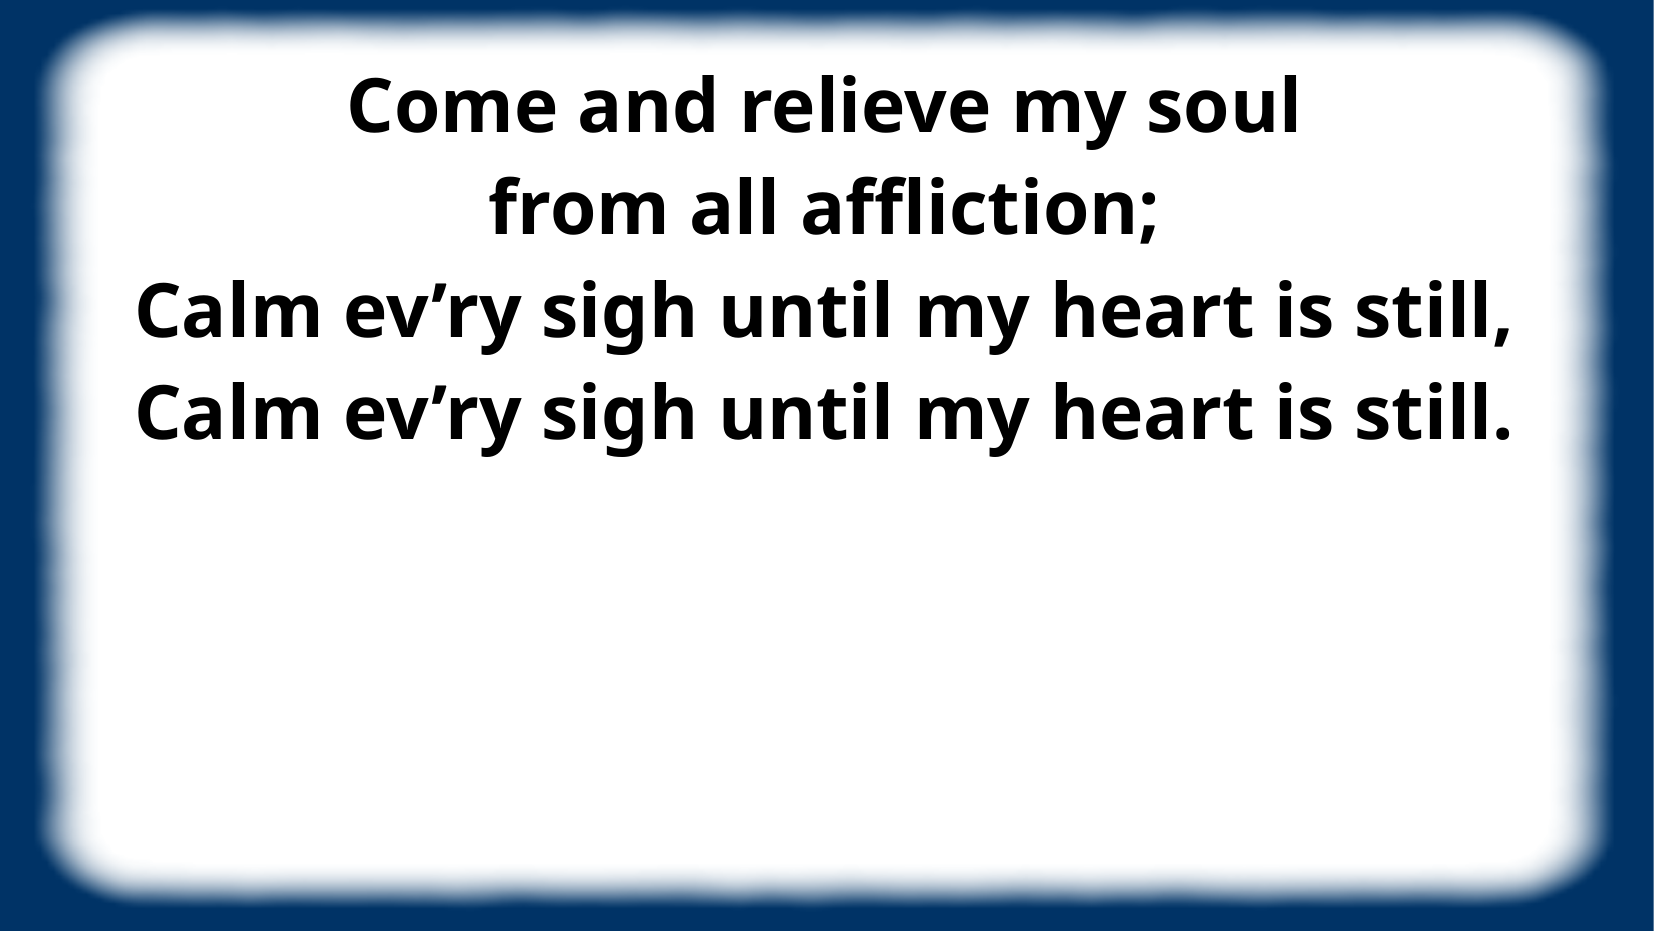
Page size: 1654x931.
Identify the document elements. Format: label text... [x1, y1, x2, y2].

picture [0, 0, 1654, 931]
text_box Come and relieve my soul from all affliction; Calm ev’ry sigh until my heart is still, Calm ev’ry sigh until my heart is still. [75, 45, 1576, 481]
